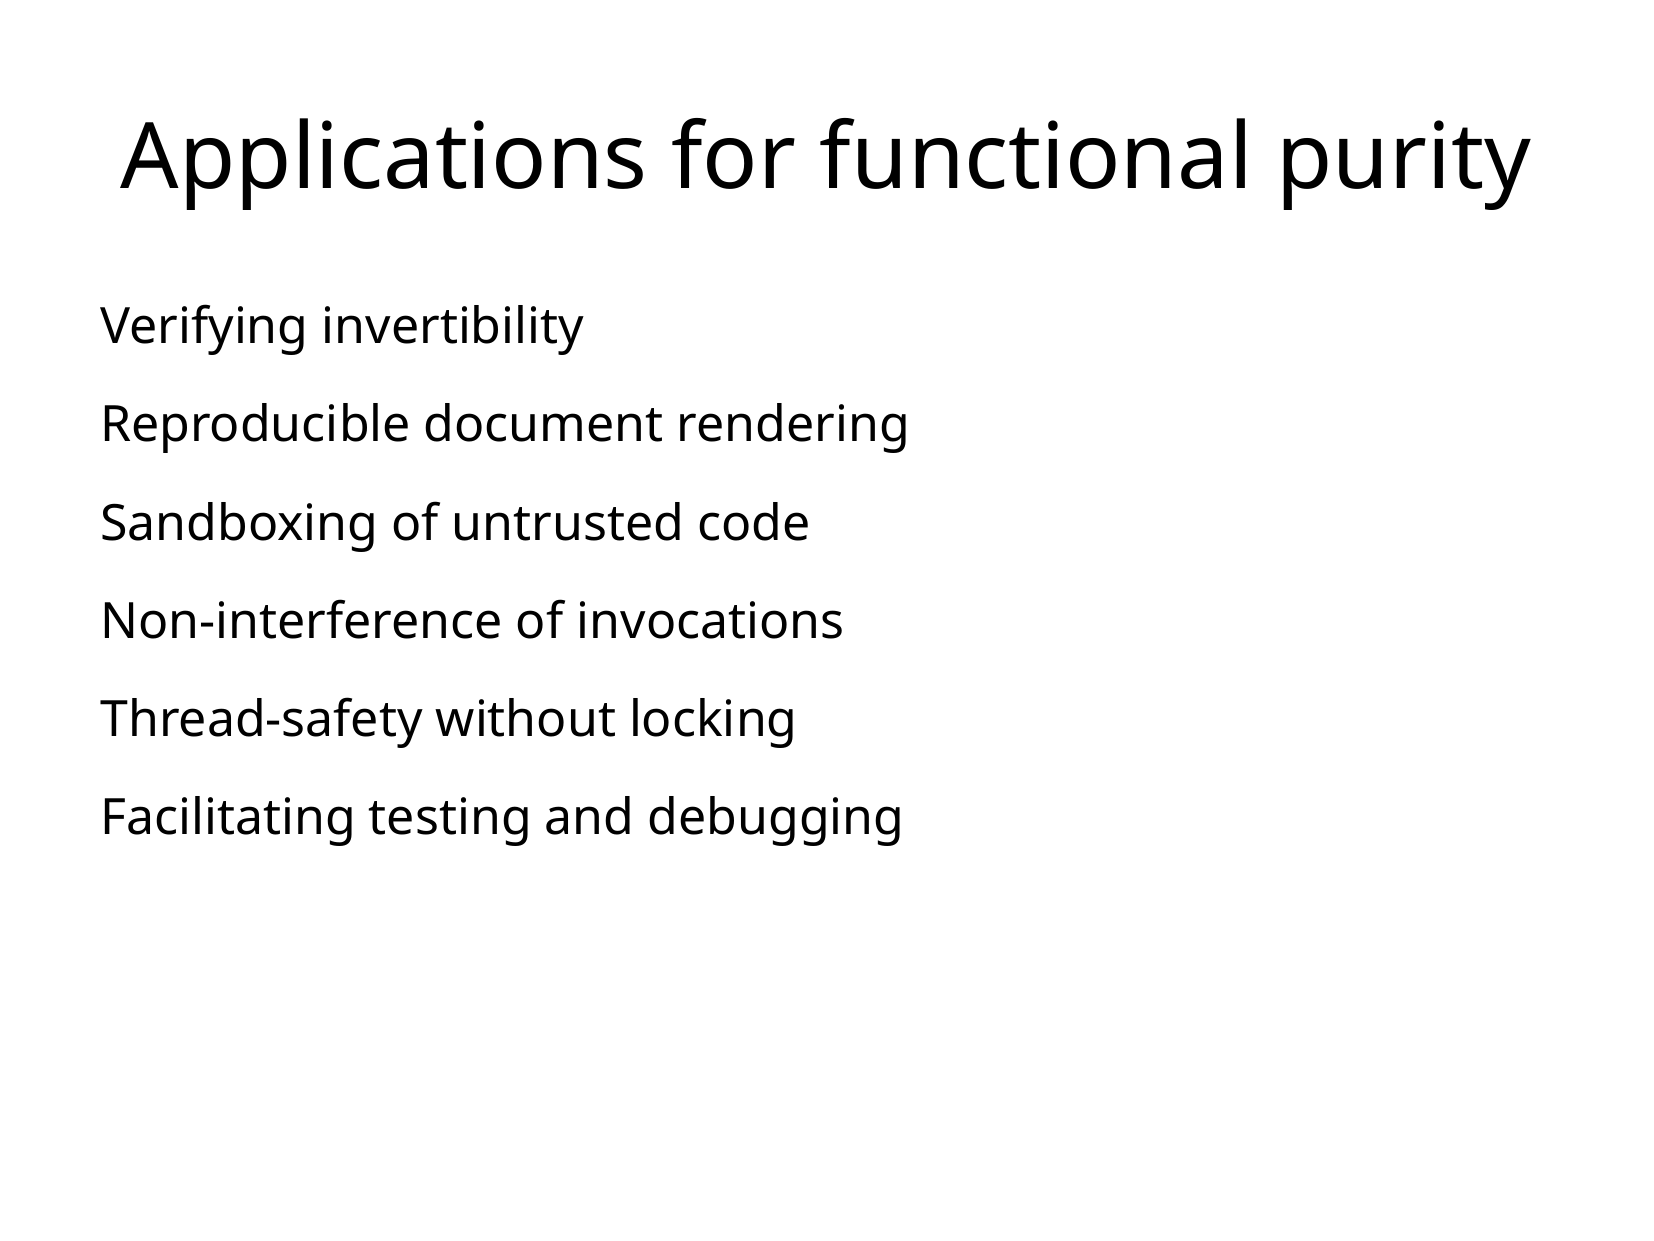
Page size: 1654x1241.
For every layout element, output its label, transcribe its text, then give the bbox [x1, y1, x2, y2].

list Verifying invertibility Reproducible document rendering Sandboxing of untrusted code Non-interference of invocations Thread-safety without locking Facilitating testing and debugging [82, 290, 1571, 1094]
title Applications for functional purity [82, 56, 1571, 250]
